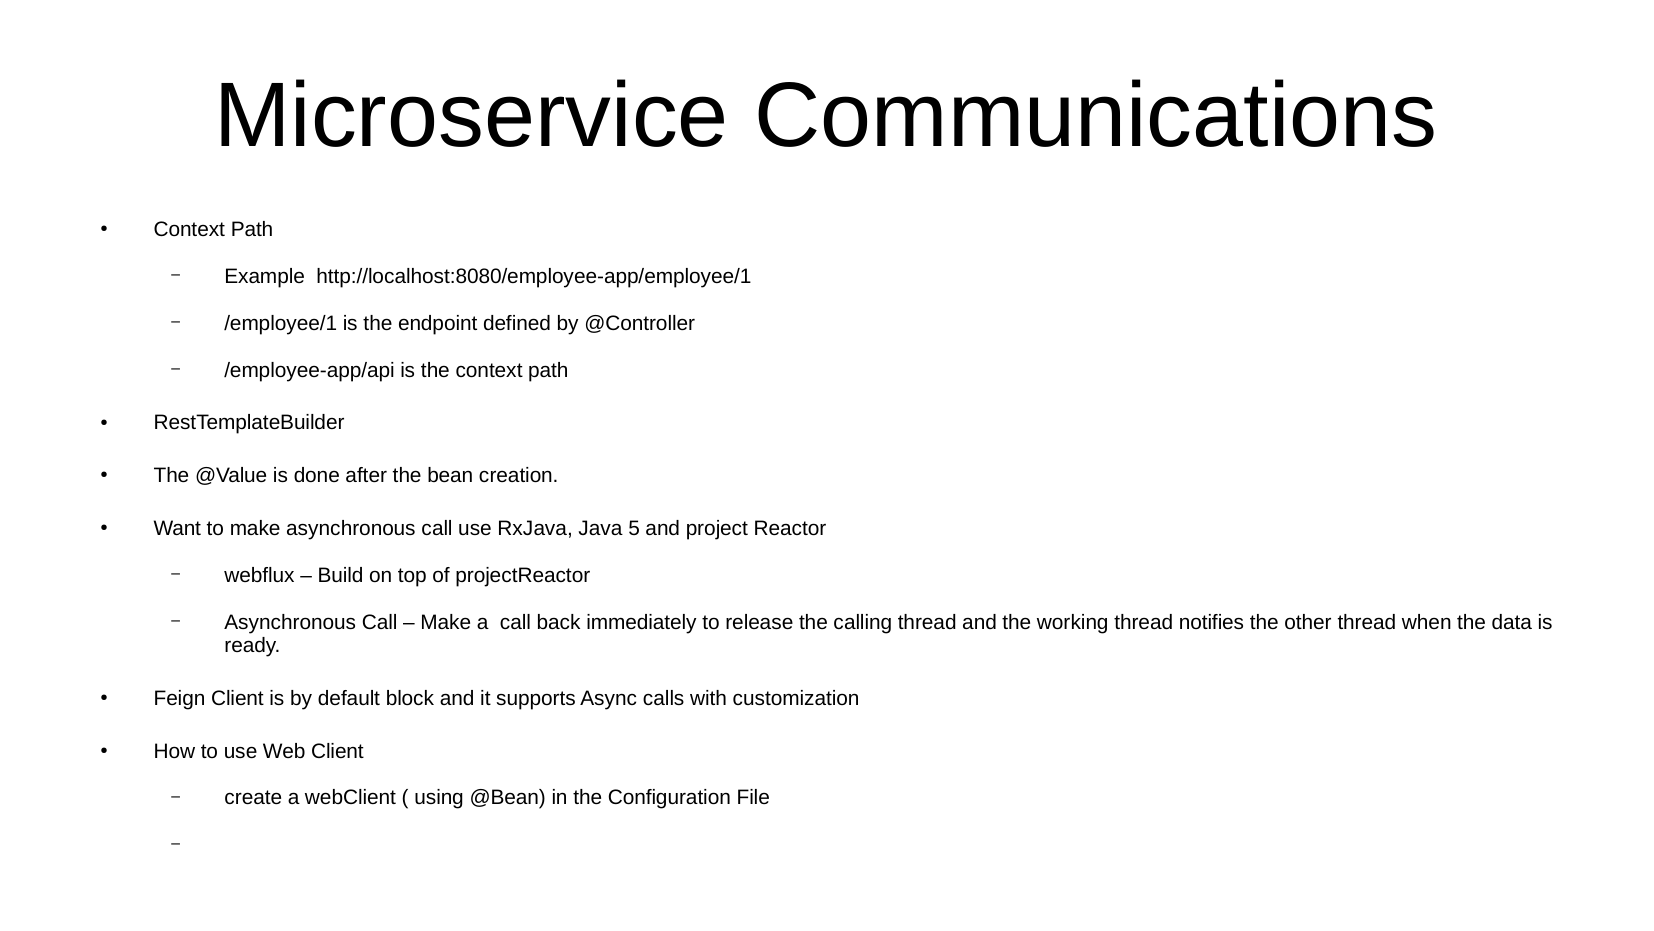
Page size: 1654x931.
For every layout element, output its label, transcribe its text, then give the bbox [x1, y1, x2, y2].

title Microservice Communications [82, 37, 1571, 193]
list Context Path Example http://localhost:8080/employee-app/employee/1 /employee/1 is the endpoint defined by @Controller /employee-app/api is the context path RestTemplateBuilder The @Value is done after the bean creation. Want to make asynchronous call use RxJava, Java 5 and project Reactor webflux – Build on top of projectReactor Asynchronous Call – Make a call back immediately to release the calling thread and the working thread notifies the other thread when the data is ready. Feign Client is by default block and it supports Async calls with customization How to use Web Client create a webClient ( using @Bean) in the Configuration File [82, 217, 1571, 916]
